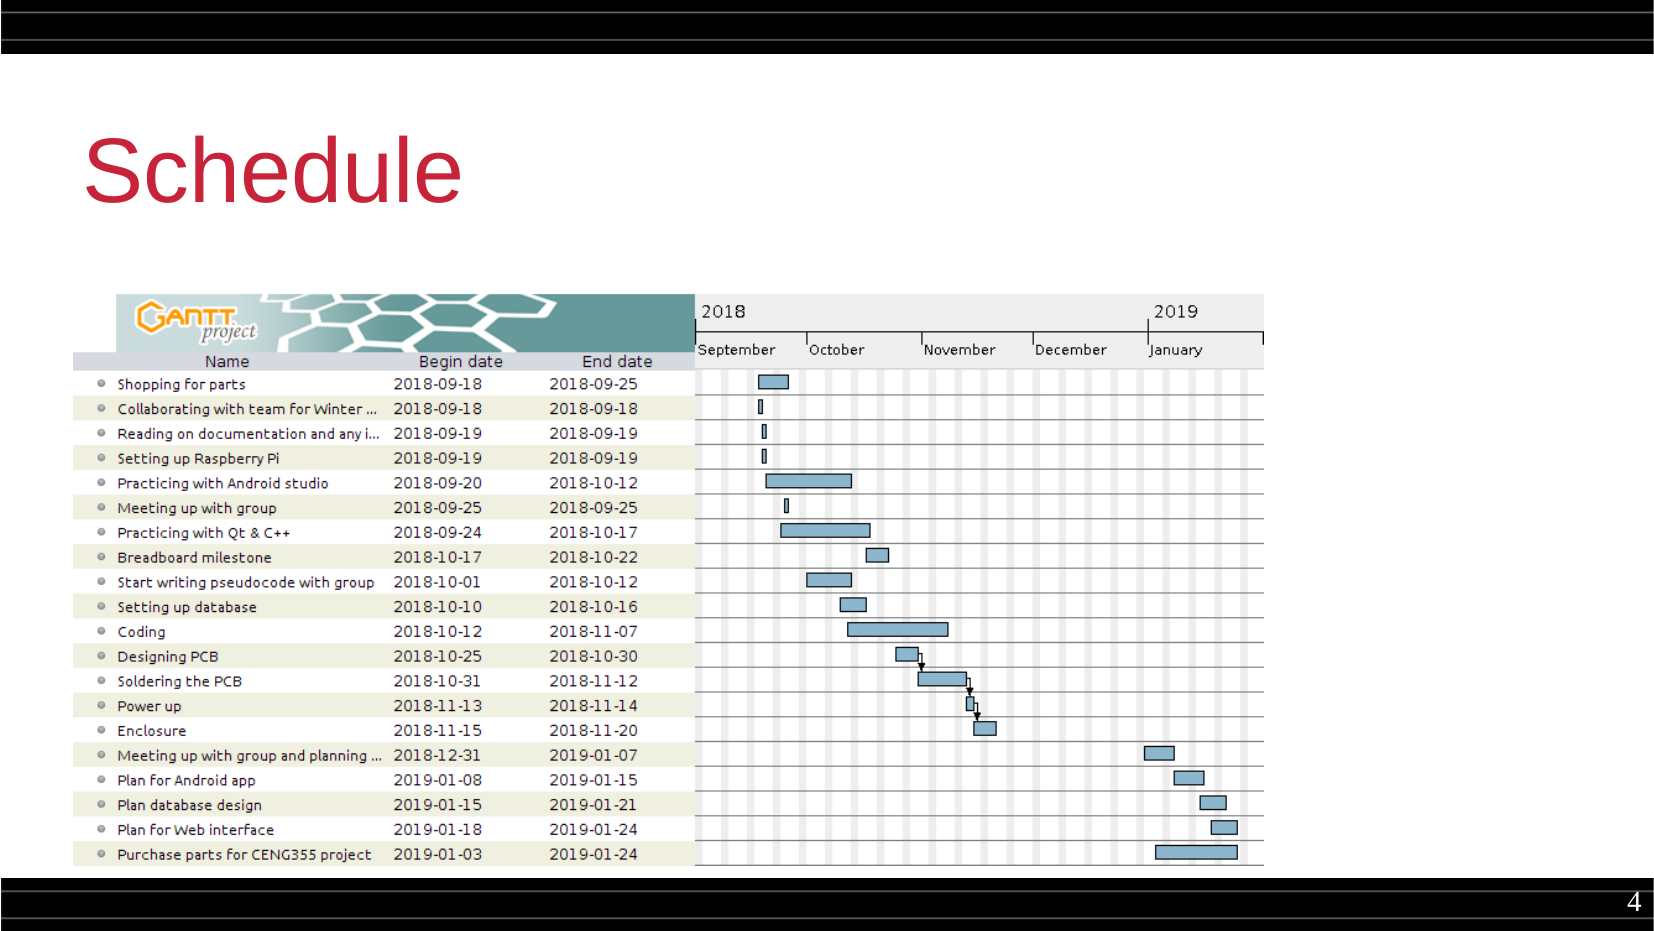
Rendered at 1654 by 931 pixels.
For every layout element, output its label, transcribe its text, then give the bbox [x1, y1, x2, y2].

picture [1, 0, 1654, 54]
title Schedule [82, 92, 1571, 249]
picture [73, 236, 1264, 866]
picture [1, 878, 1654, 931]
